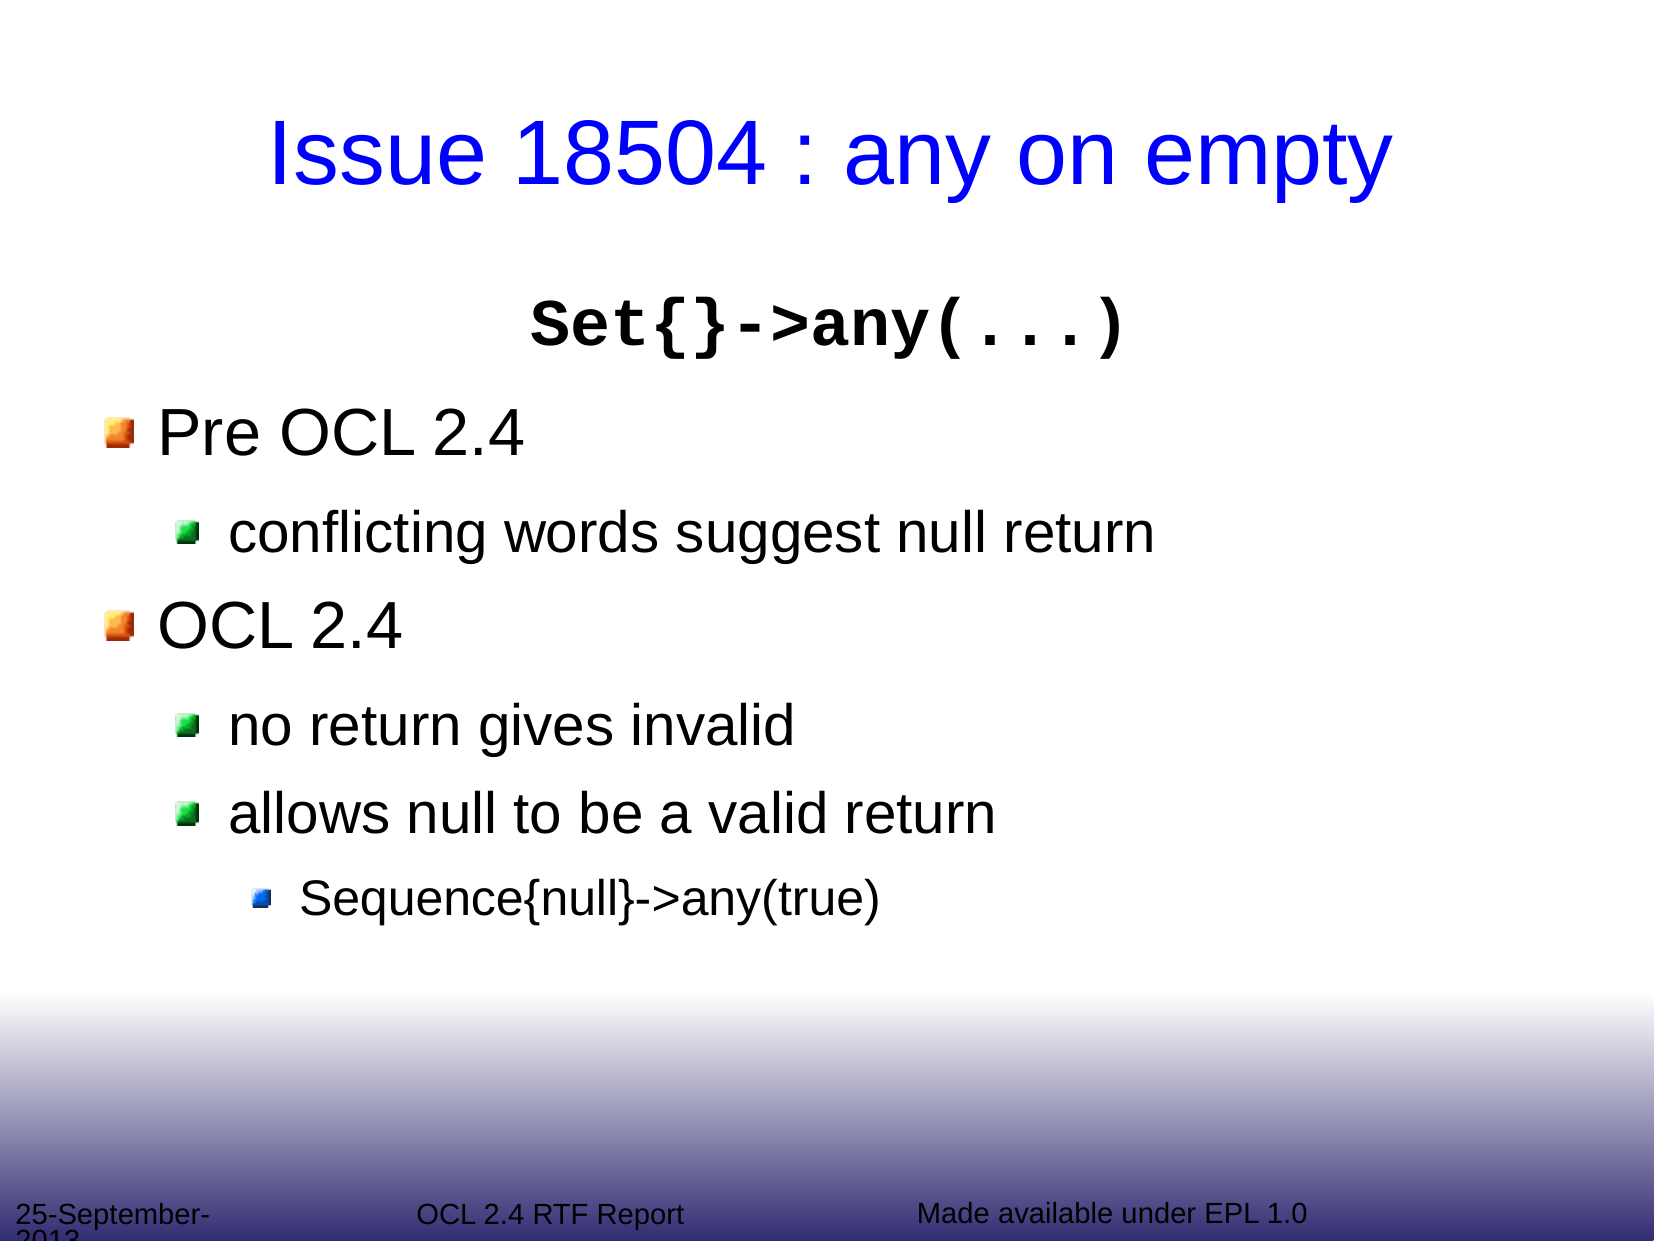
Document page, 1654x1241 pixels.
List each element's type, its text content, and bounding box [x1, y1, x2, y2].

list Set{}->any(...) Pre OCL 2.4 conflicting words suggest null return OCL 2.4 no return gives invalid allows null to be a valid return Sequence{null}->any(true) [86, 290, 1575, 1109]
title Issue 18504 : any on empty [9, 49, 1654, 257]
